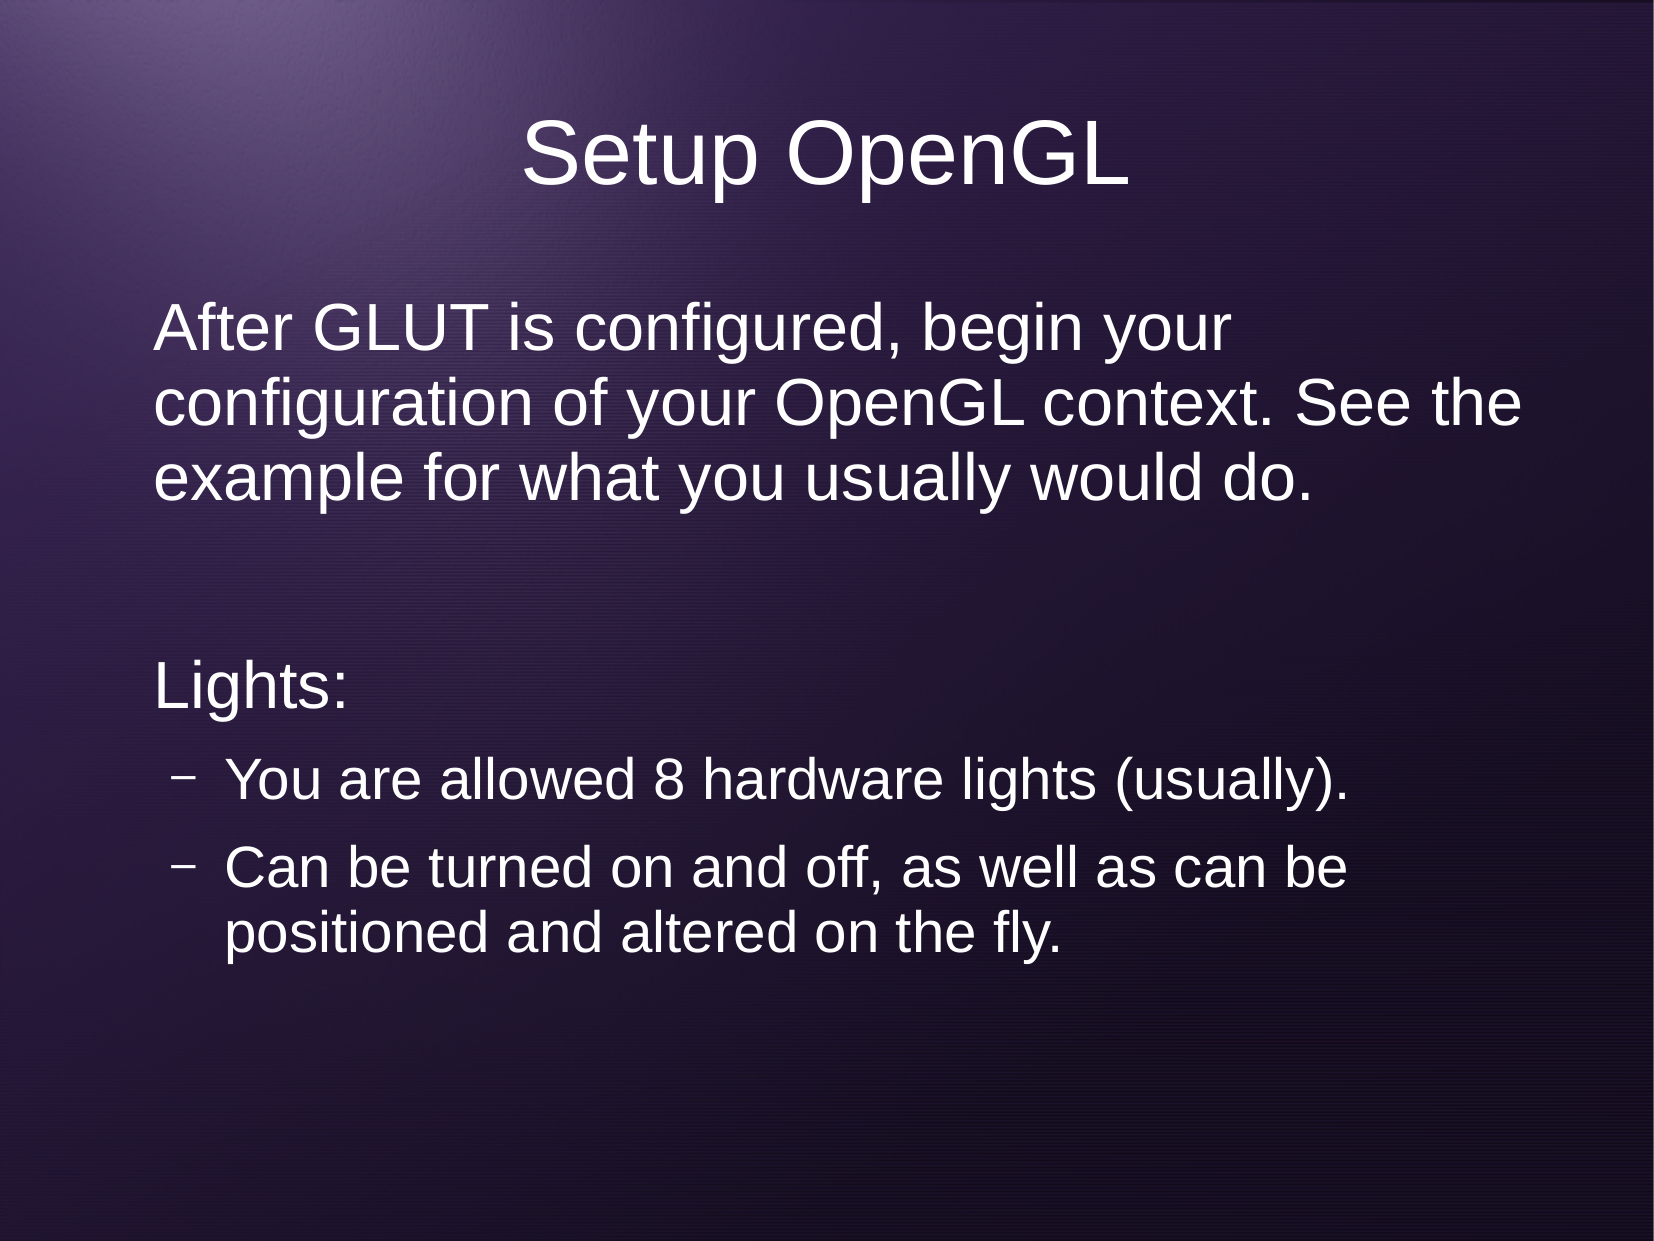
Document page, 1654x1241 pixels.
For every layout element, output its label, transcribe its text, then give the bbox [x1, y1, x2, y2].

picture [0, 0, 1654, 1241]
list After GLUT is configured, begin your configuration of your OpenGL context. See the example for what you usually would do. Lights: You are allowed 8 hardware lights (usually). Can be turned on and off, as well as can be positioned and altered on the fly. [82, 290, 1571, 1010]
title Setup OpenGL [82, 49, 1571, 257]
